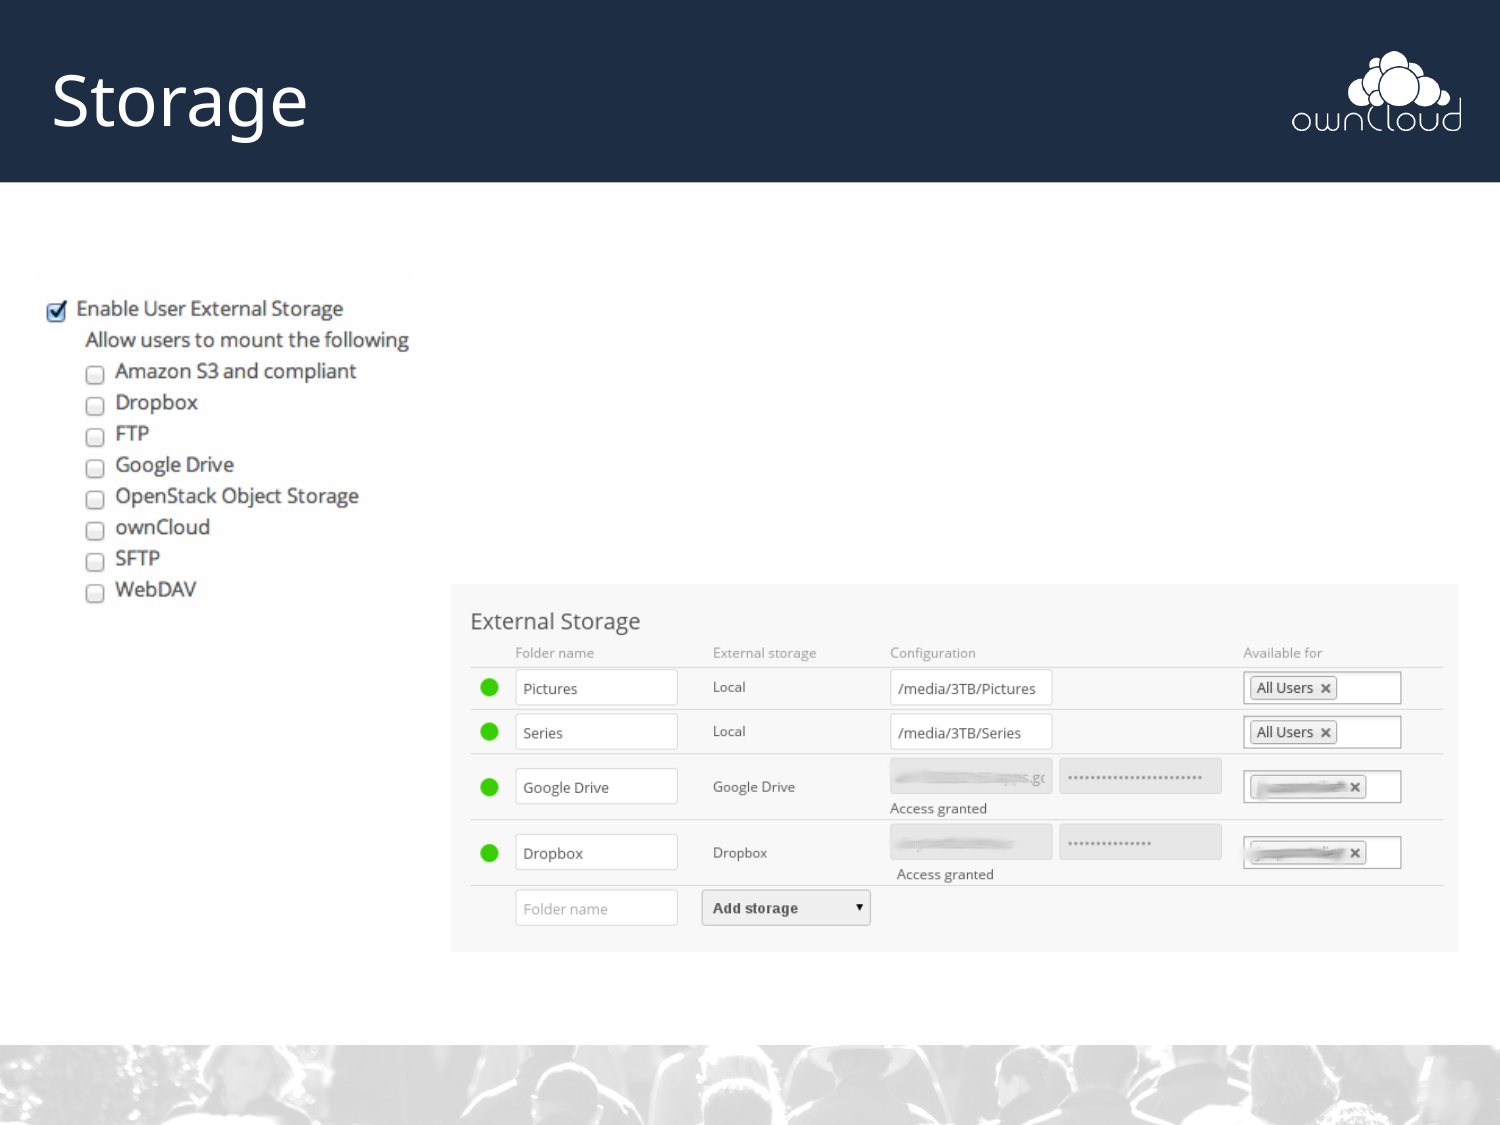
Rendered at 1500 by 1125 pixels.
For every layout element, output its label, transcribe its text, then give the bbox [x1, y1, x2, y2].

picture [1292, 51, 1461, 131]
picture [36, 274, 412, 650]
picture [450, 584, 1458, 952]
picture [0, 1045, 1500, 1125]
text_box Storage [36, 0, 1250, 199]
